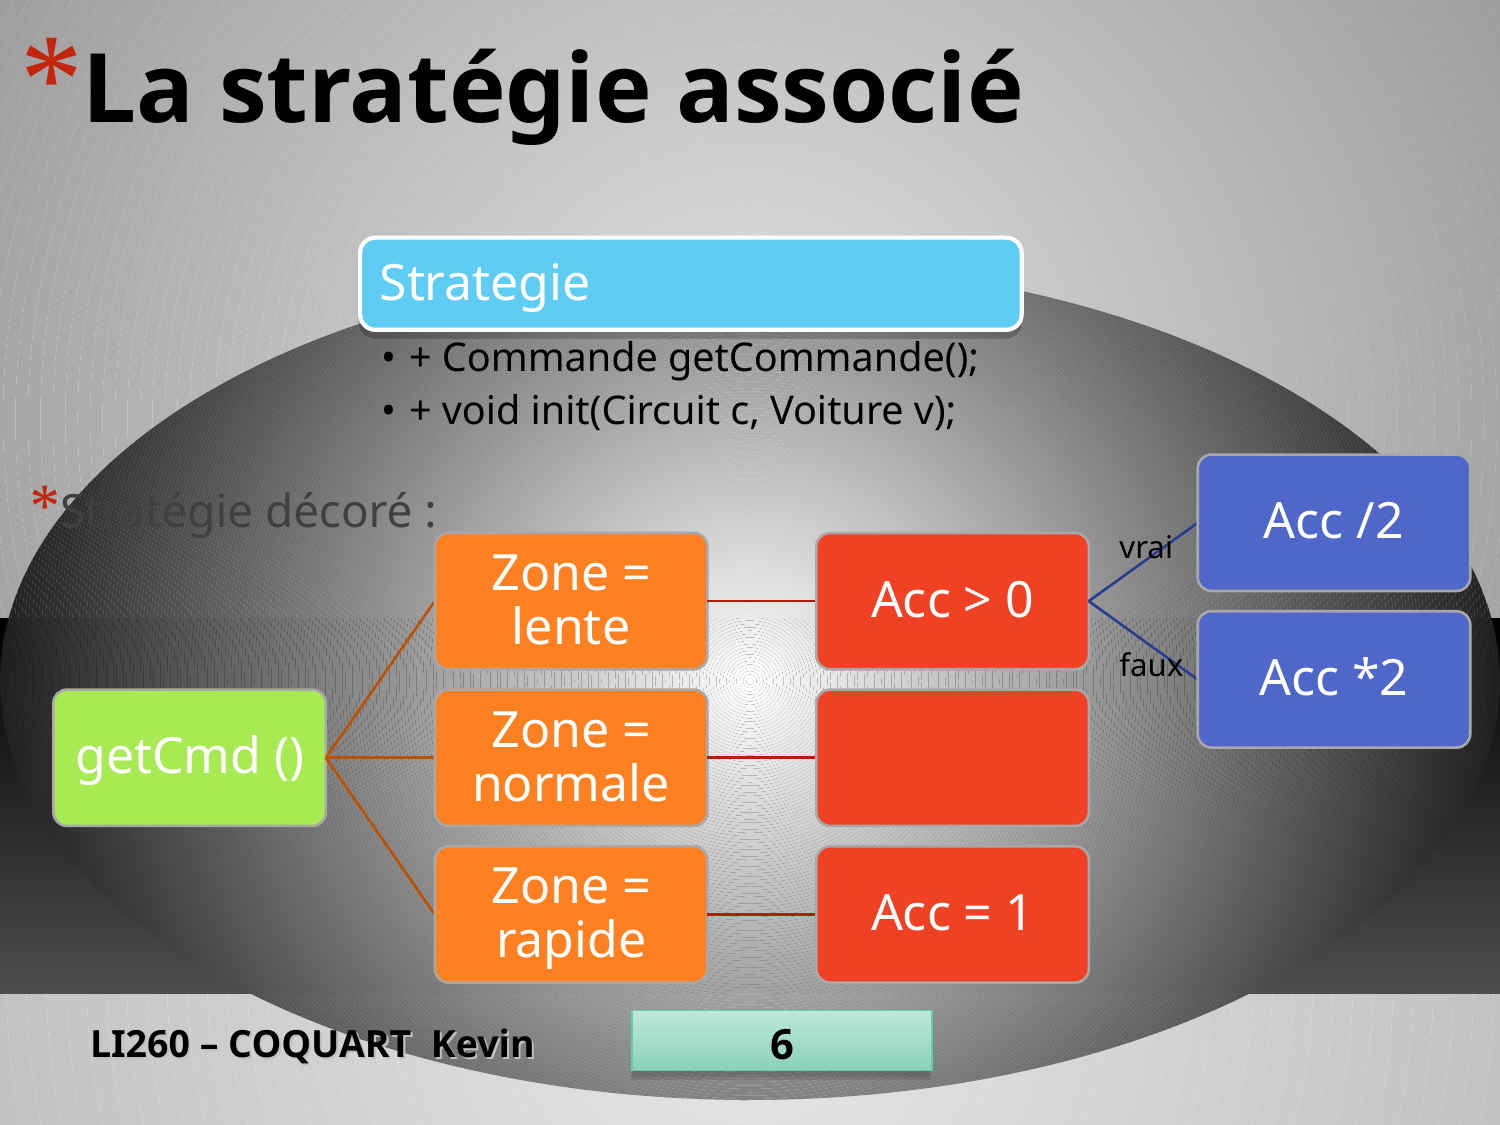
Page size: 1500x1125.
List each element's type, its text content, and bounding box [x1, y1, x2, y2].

text_box vrai [1104, 527, 1199, 575]
list Stratégie décoré : [0, 473, 485, 581]
text_box Zone = lente [434, 532, 708, 670]
text_box getCmd () [53, 689, 326, 826]
text_box 6 [631, 1010, 932, 1071]
text_box Acc /2 [1197, 454, 1471, 591]
text_box LI260 – COQUART Kevin [75, 1012, 625, 1073]
title La stratégie associé [0, 19, 1039, 207]
text_box Zone = rapide [434, 846, 708, 983]
text_box faux [1104, 645, 1199, 693]
text_box [816, 689, 1089, 826]
text_box Strategie [360, 237, 1022, 330]
text_box Acc = 1 [816, 846, 1089, 983]
text_box Acc > 0 [816, 532, 1089, 670]
text_box Zone = normale [434, 689, 708, 826]
text_box Acc *2 [1197, 611, 1471, 748]
text_box + Commande getCommande(); + void init(Circuit c, Voiture v); [360, 332, 1022, 437]
